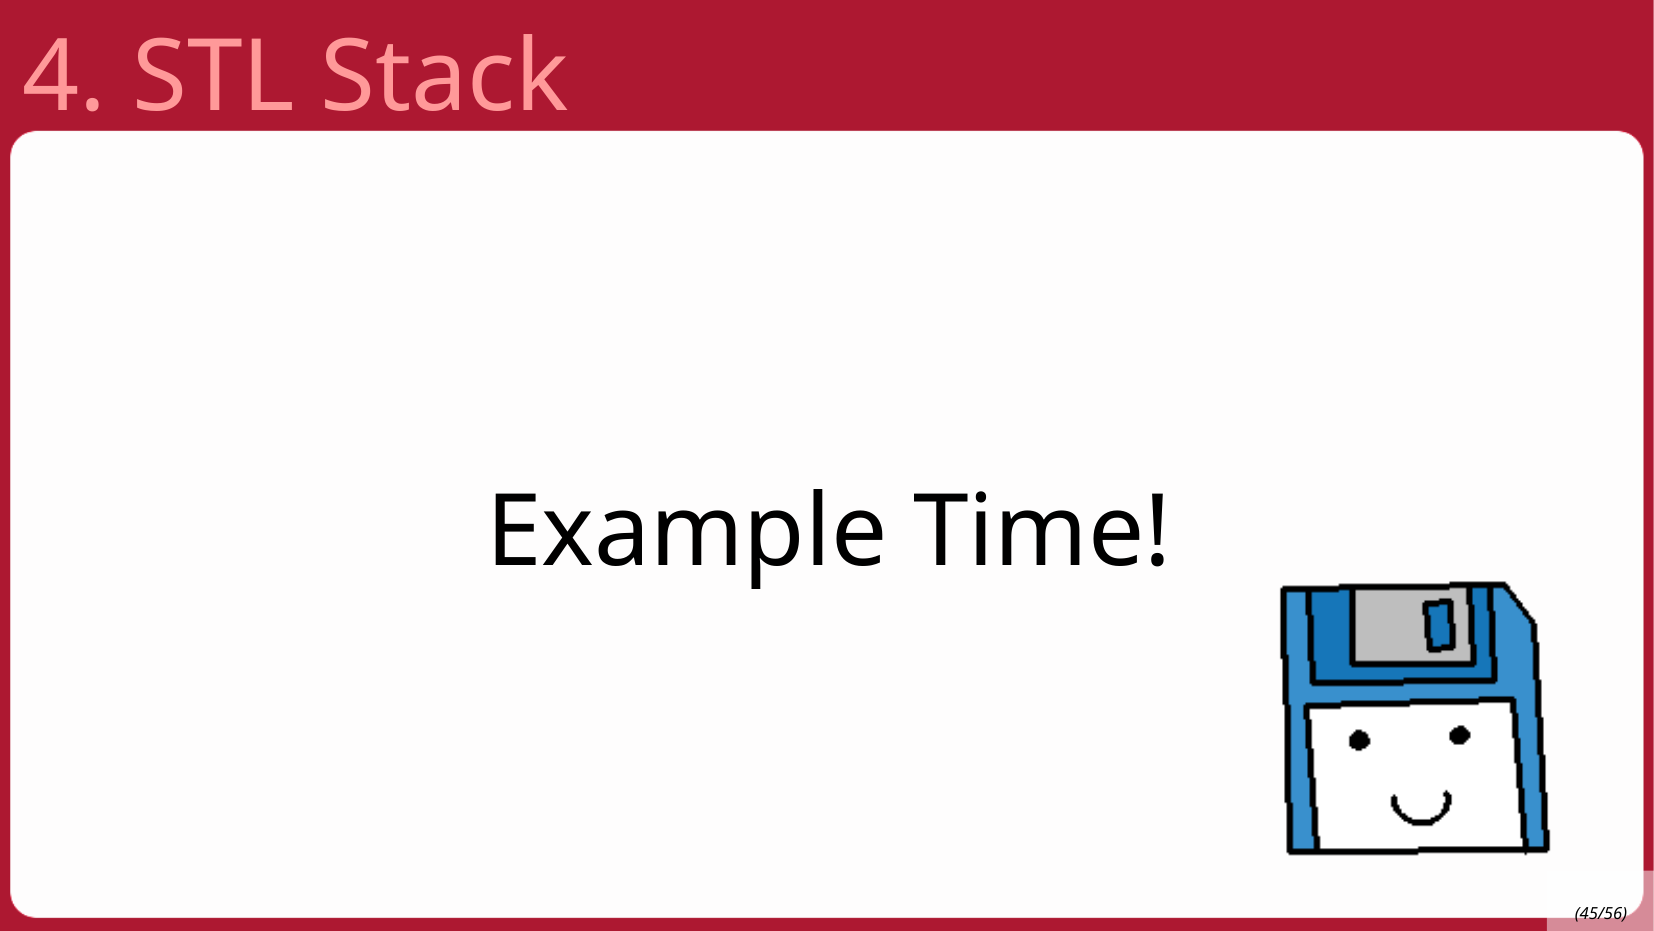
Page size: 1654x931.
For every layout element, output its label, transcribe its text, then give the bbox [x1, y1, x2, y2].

text_box Example Time! [74, 182, 1584, 871]
picture [0, 0, 1654, 931]
text_box (<number>/56) [1546, 877, 1654, 931]
title 4. STL Stack [22, 7, 1511, 136]
